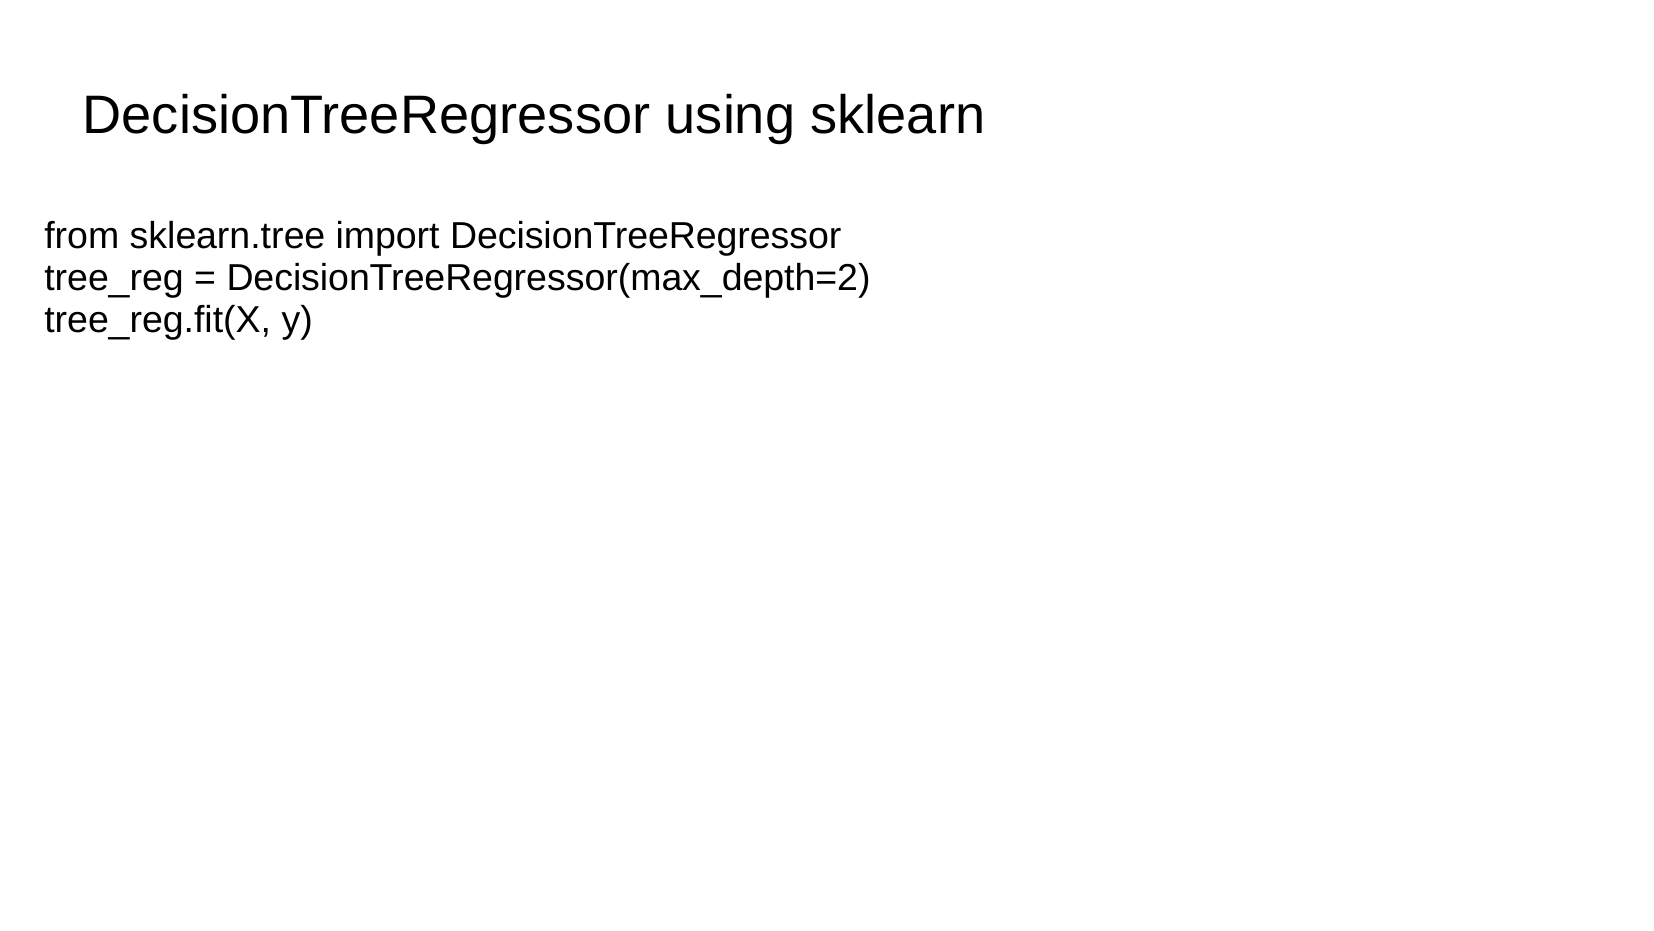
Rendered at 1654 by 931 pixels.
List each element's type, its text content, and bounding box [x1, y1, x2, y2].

text_box from sklearn.tree import DecisionTreeRegressor tree_reg = DecisionTreeRegressor(max_depth=2) tree_reg.fit(X, y) [29, 206, 1359, 348]
title DecisionTreeRegressor using sklearn [82, 37, 1571, 193]
